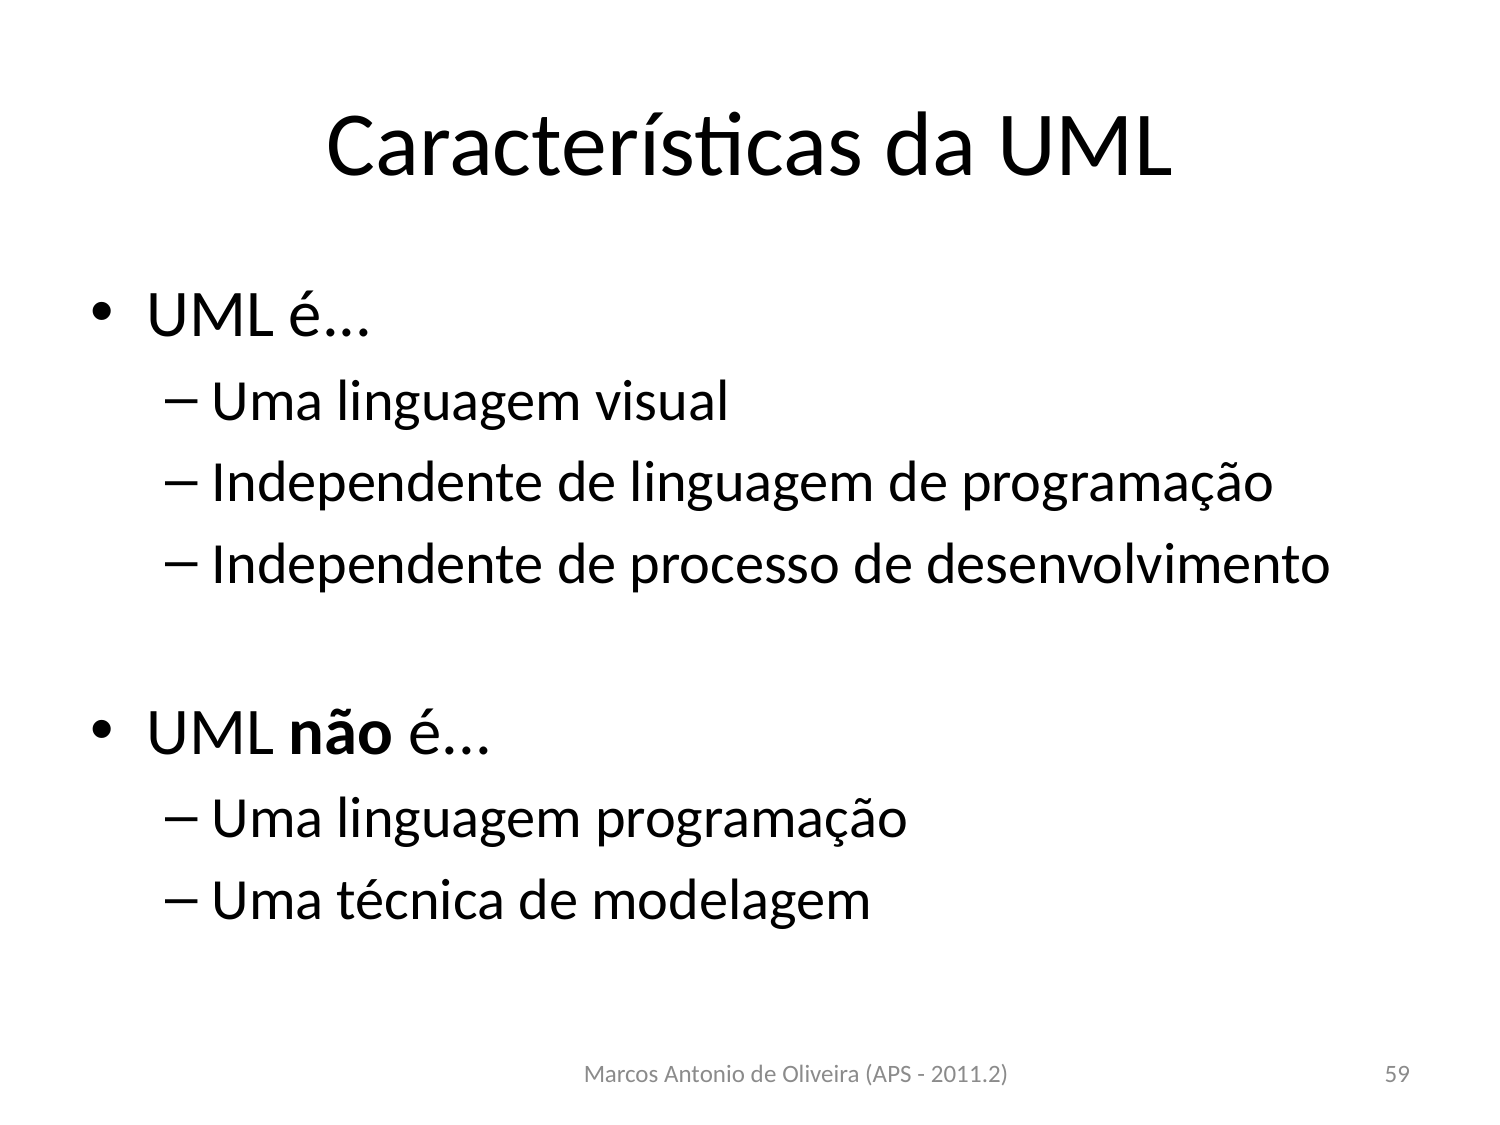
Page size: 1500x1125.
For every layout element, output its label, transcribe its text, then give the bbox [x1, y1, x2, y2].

list UML é... Uma linguagem visual Independente de linguagem de programação Independente de processo de desenvolvimento UML não é... Uma linguagem programação Uma técnica de modelagem [75, 262, 1425, 1005]
title Características da UML [75, 45, 1425, 233]
slide_number <número> [1081, 1042, 1425, 1103]
footer Marcos Antonio de Oliveira (APS - 2011.2) [512, 1042, 1081, 1103]
